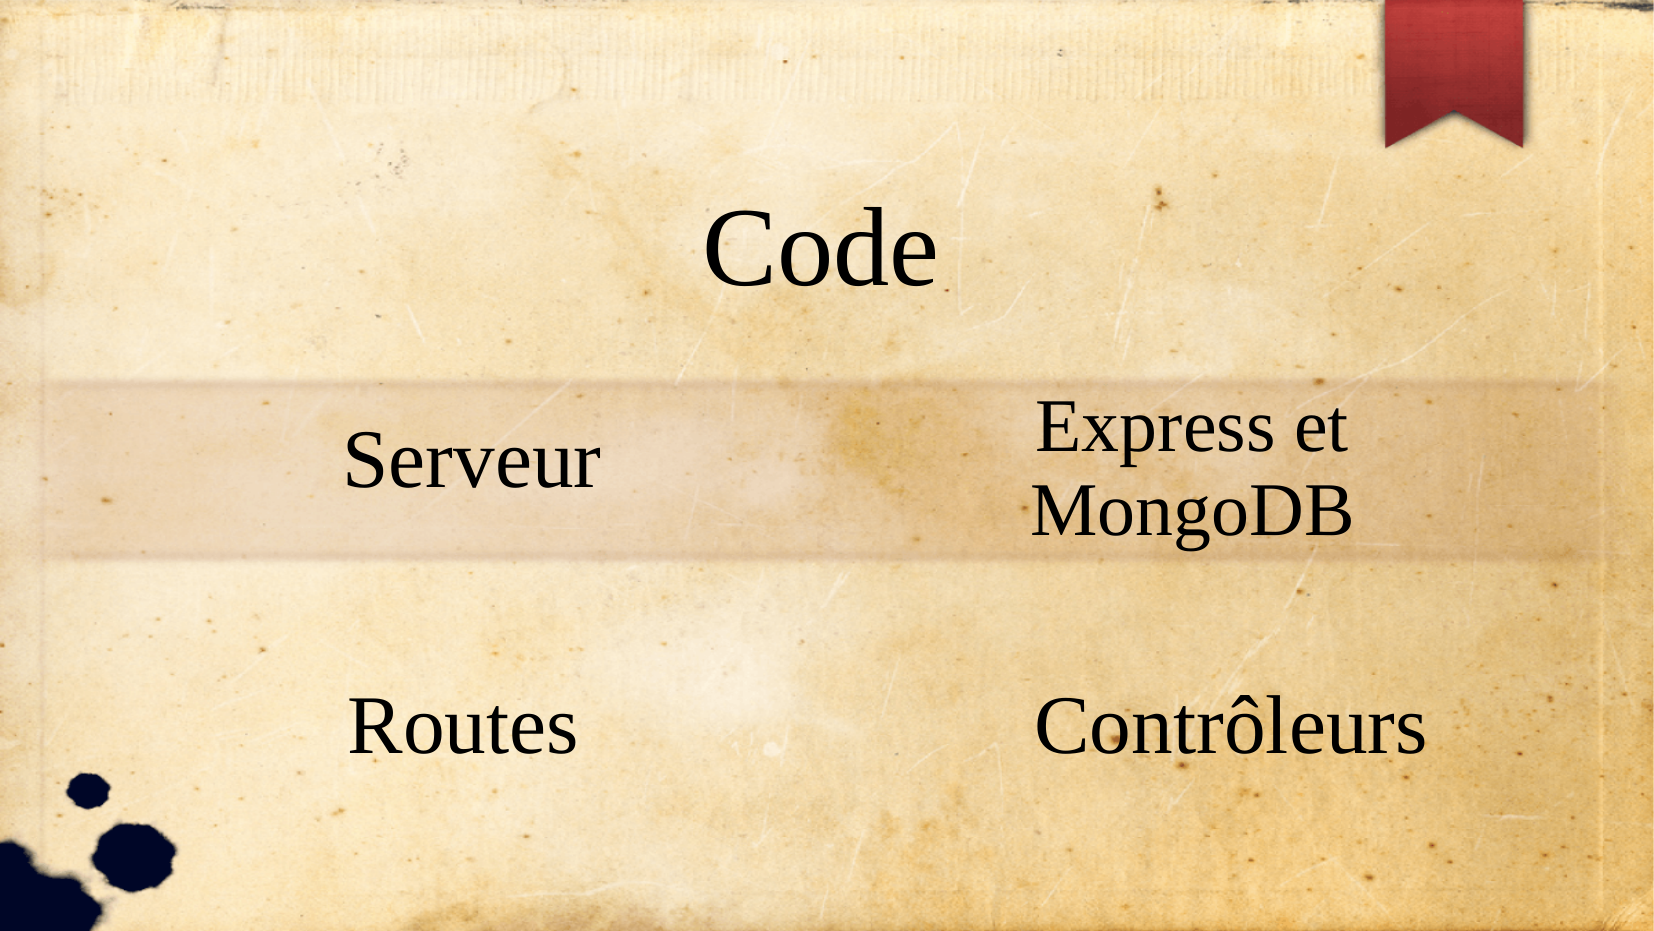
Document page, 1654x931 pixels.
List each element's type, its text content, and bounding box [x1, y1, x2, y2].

list Serveur [265, 413, 609, 523]
list Routes [265, 679, 591, 789]
picture [0, 0, 1654, 931]
list Contrôleurs [944, 679, 1447, 798]
list Express et MongoDB [915, 383, 1406, 553]
title Code [76, 169, 1566, 325]
